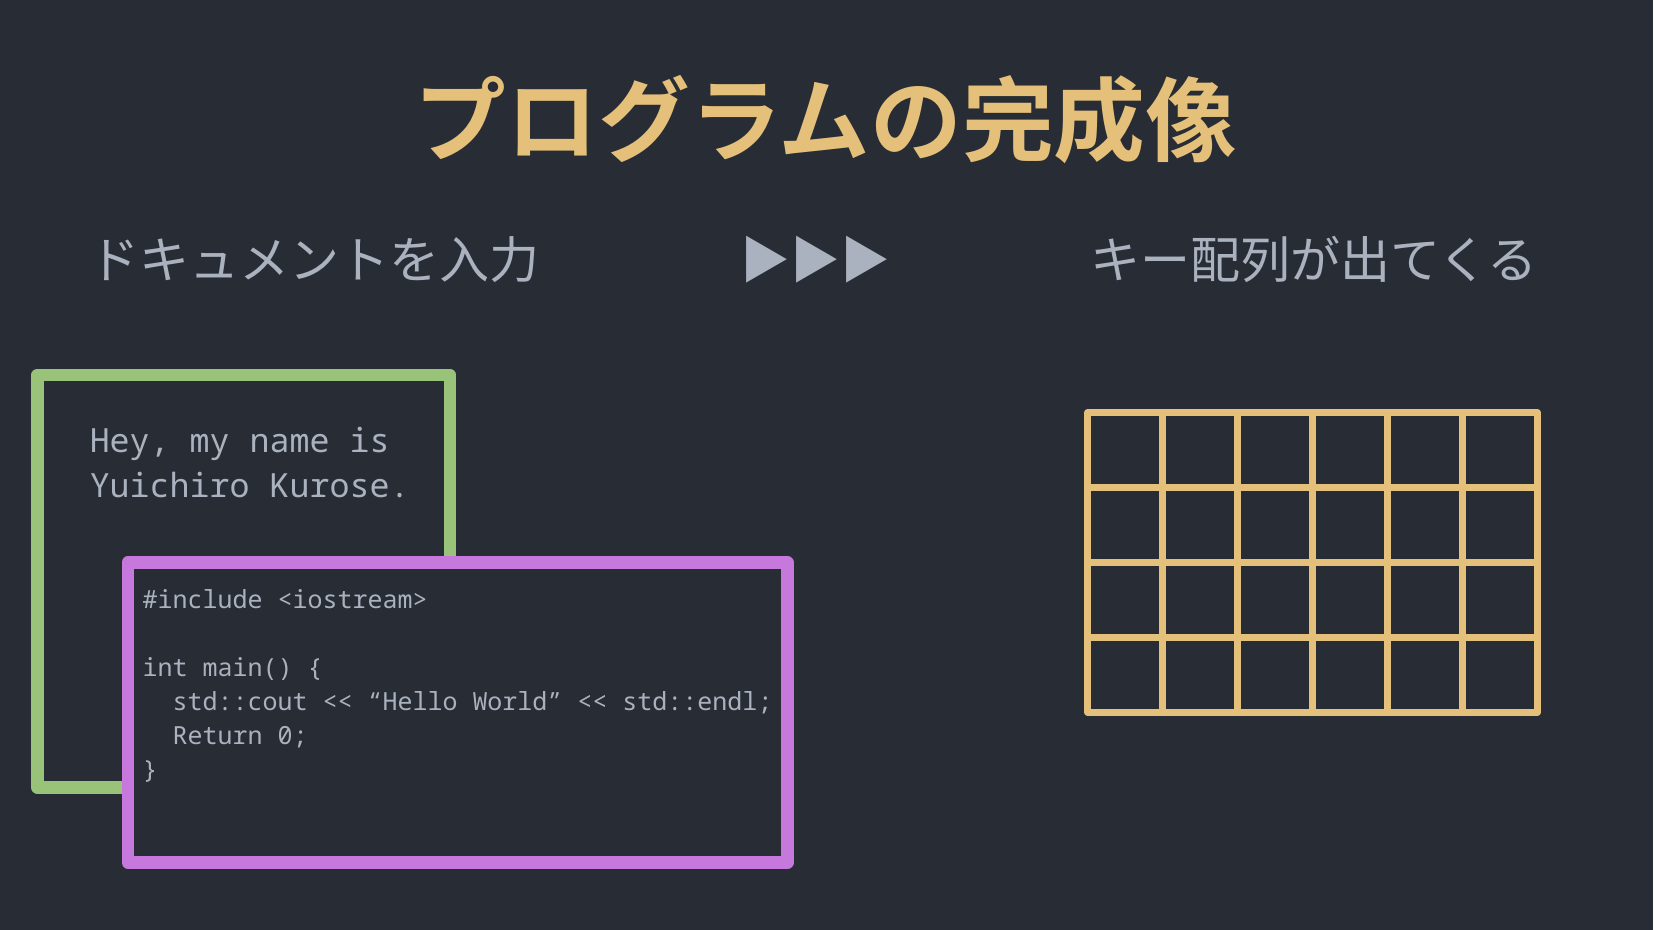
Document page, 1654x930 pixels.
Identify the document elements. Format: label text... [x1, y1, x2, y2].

text_box [1087, 635, 1159, 713]
text_box [1166, 491, 1234, 559]
text_box [1466, 566, 1538, 634]
text_box [1391, 566, 1459, 634]
text_box [1166, 641, 1234, 713]
text_box [1166, 412, 1240, 484]
text_box [1241, 412, 1315, 484]
text_box [1241, 641, 1309, 713]
text_box [1316, 641, 1384, 713]
text_box [1087, 485, 1159, 559]
text_box [1466, 412, 1538, 484]
text_box [1087, 412, 1165, 484]
text_box [1391, 641, 1459, 713]
text_box [1166, 566, 1234, 634]
text_box [1466, 641, 1538, 713]
text_box [1316, 566, 1384, 634]
text_box #include <iostream> int main() { std::cout << “Hello World” << std::endl; Return 0; } [127, 574, 788, 788]
text_box [1316, 491, 1384, 559]
text_box [1466, 491, 1538, 559]
text_box [1087, 560, 1159, 634]
text_box [1241, 566, 1309, 634]
text_box [1241, 491, 1309, 559]
text_box [1316, 412, 1390, 484]
title プログラムの完成像 [82, 37, 1571, 193]
text_box [1391, 491, 1459, 559]
text_box [37, 374, 788, 863]
text_box ドキュメントを入力 ▶▶▶ キー配列が出てくる [75, 212, 1576, 301]
text_box [1391, 412, 1465, 484]
text_box Hey, my name is Yuichiro Kurose. [75, 409, 451, 601]
text_box [127, 562, 788, 574]
